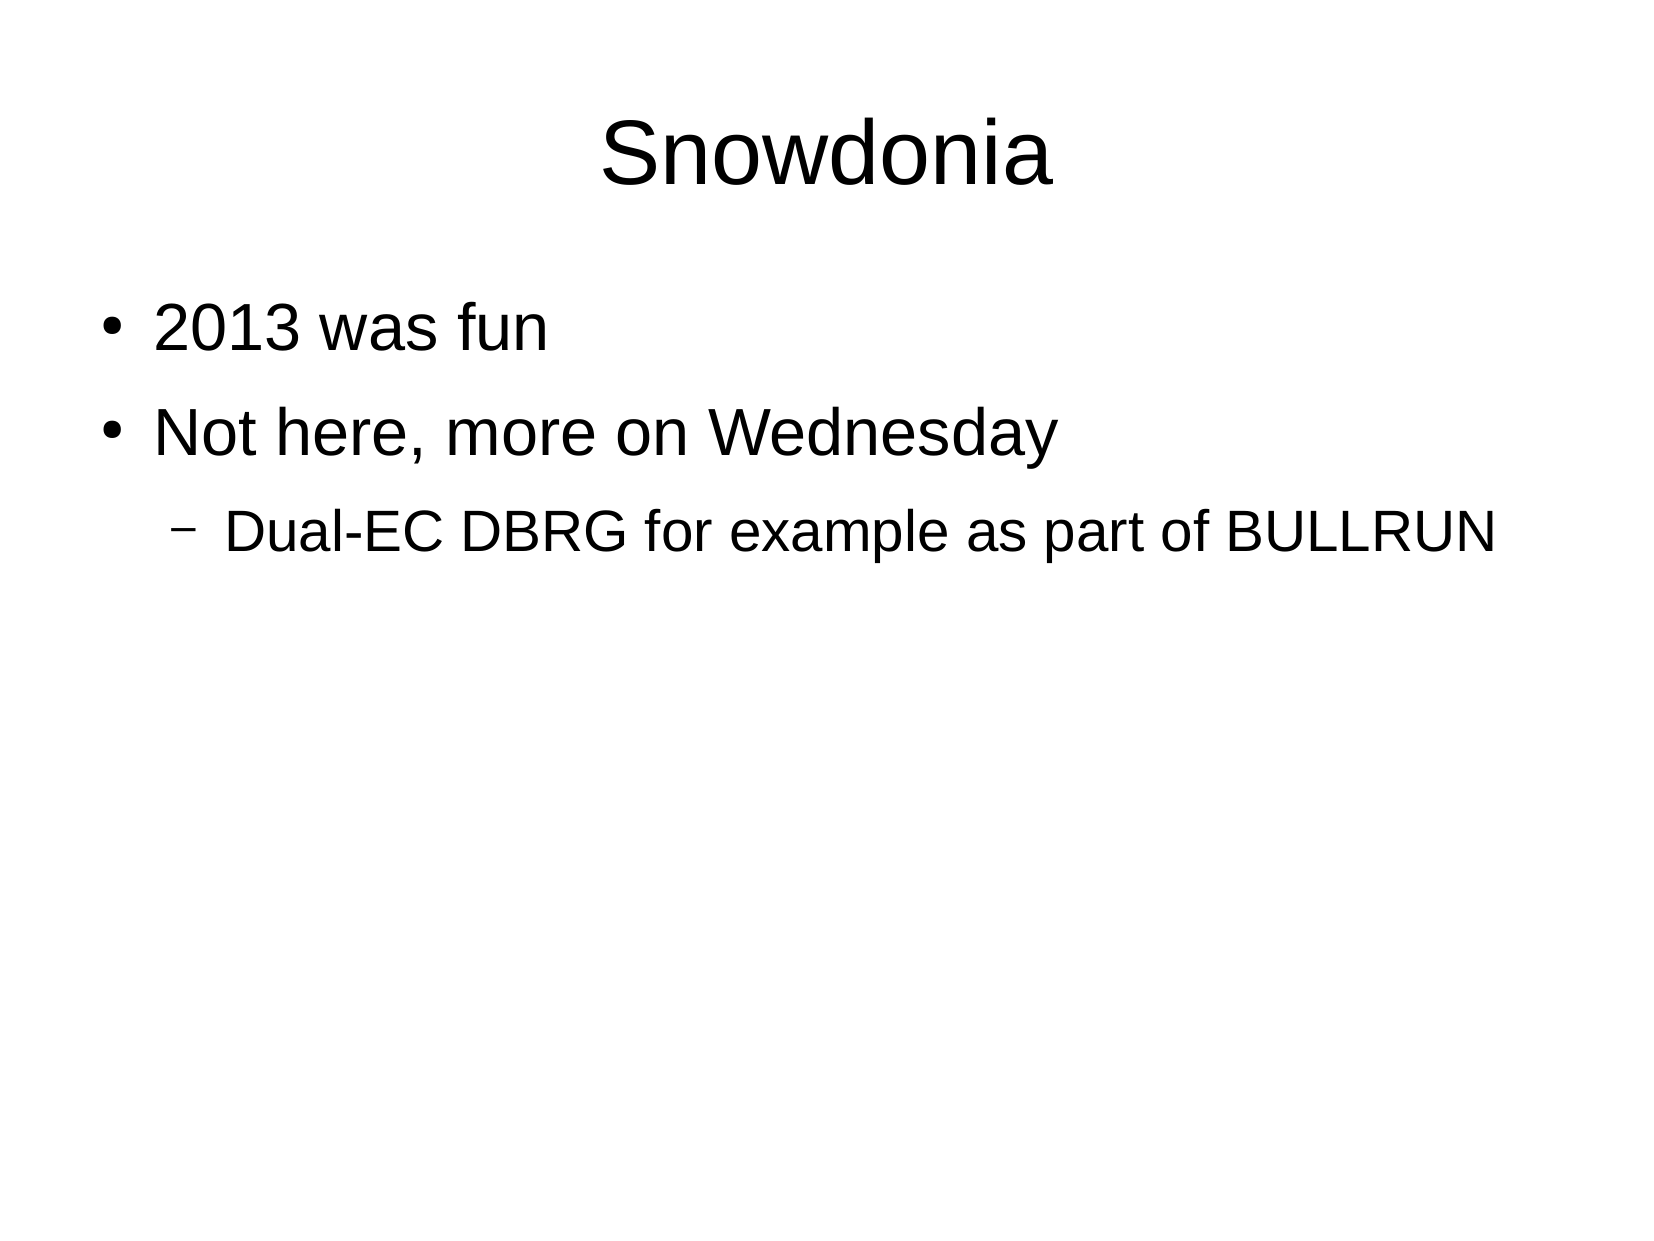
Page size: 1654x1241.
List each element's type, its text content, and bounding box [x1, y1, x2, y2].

title Snowdonia [82, 49, 1571, 257]
list 2013 was fun Not here, more on Wednesday Dual-EC DBRG for example as part of BULLRUN [82, 290, 1538, 1010]
